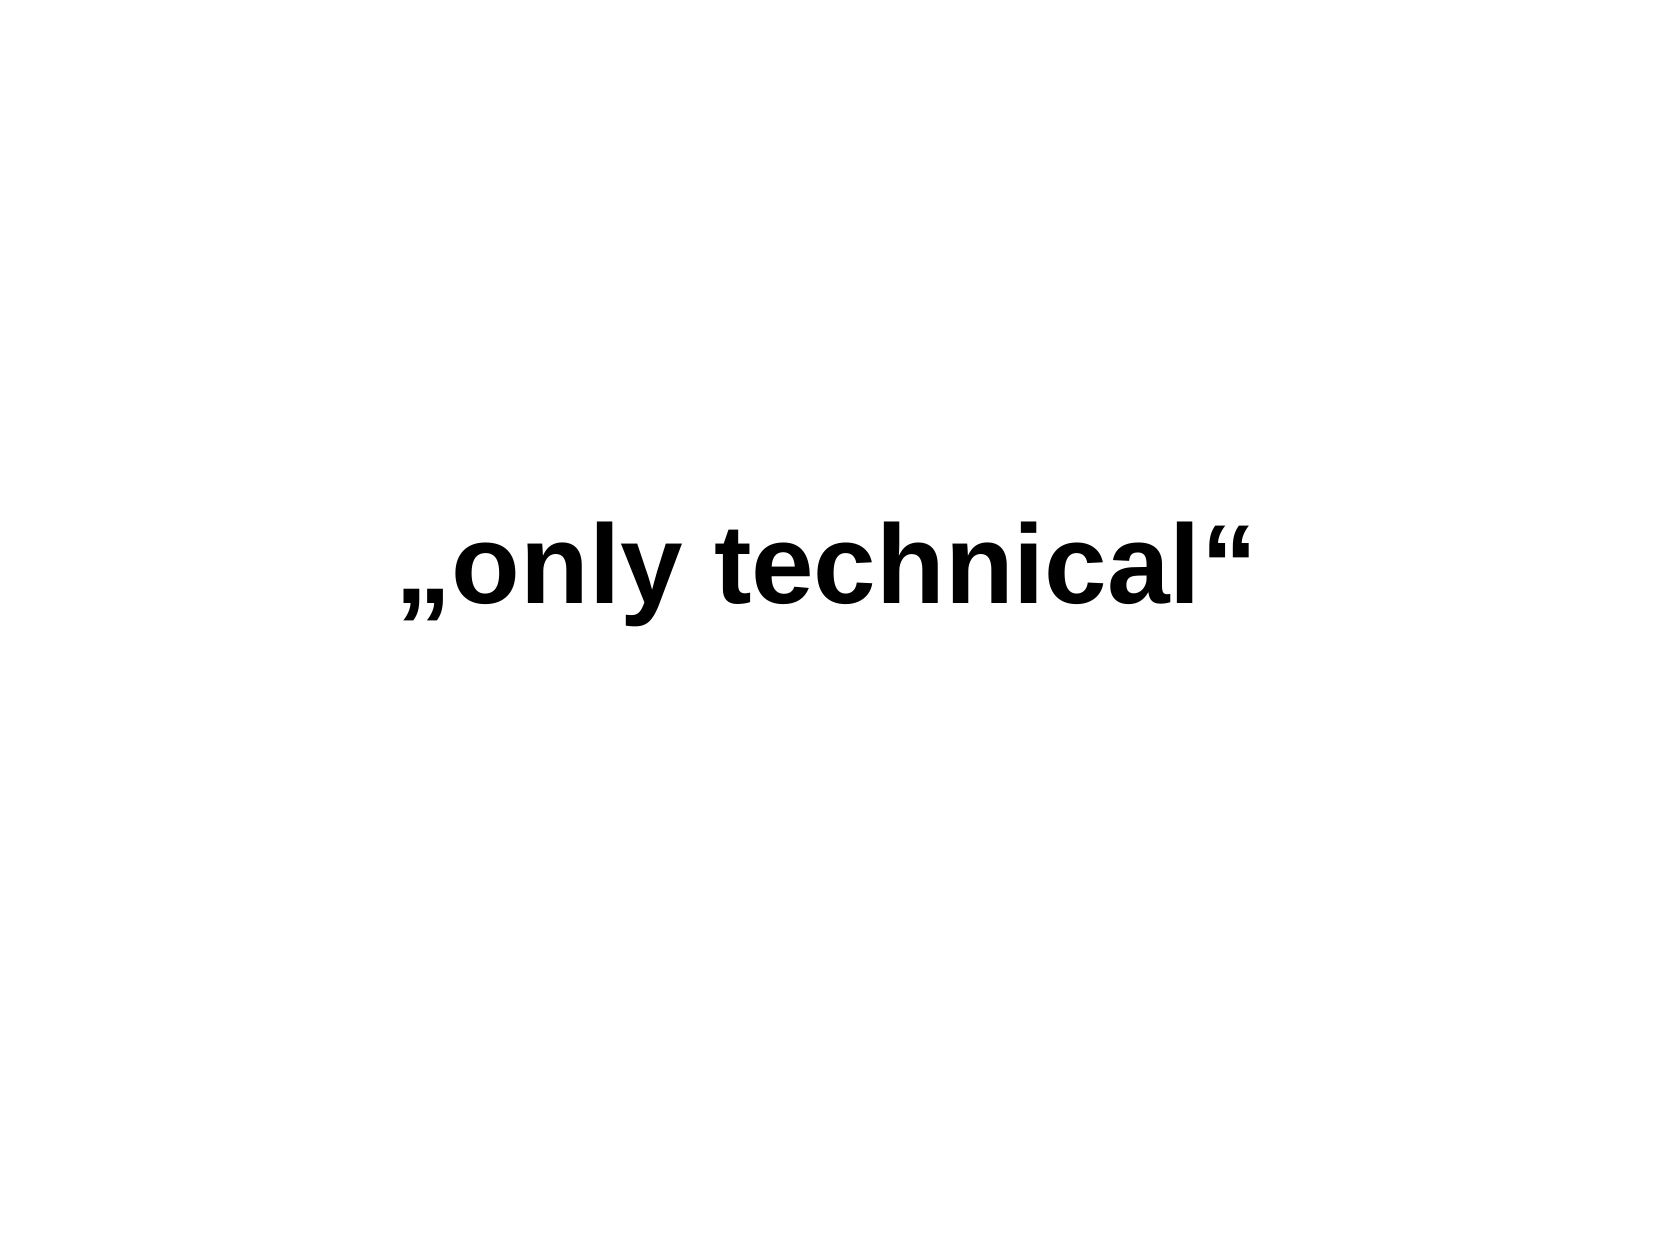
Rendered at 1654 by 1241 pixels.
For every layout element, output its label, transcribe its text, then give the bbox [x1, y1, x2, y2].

title „only technical“ [82, 460, 1571, 668]
